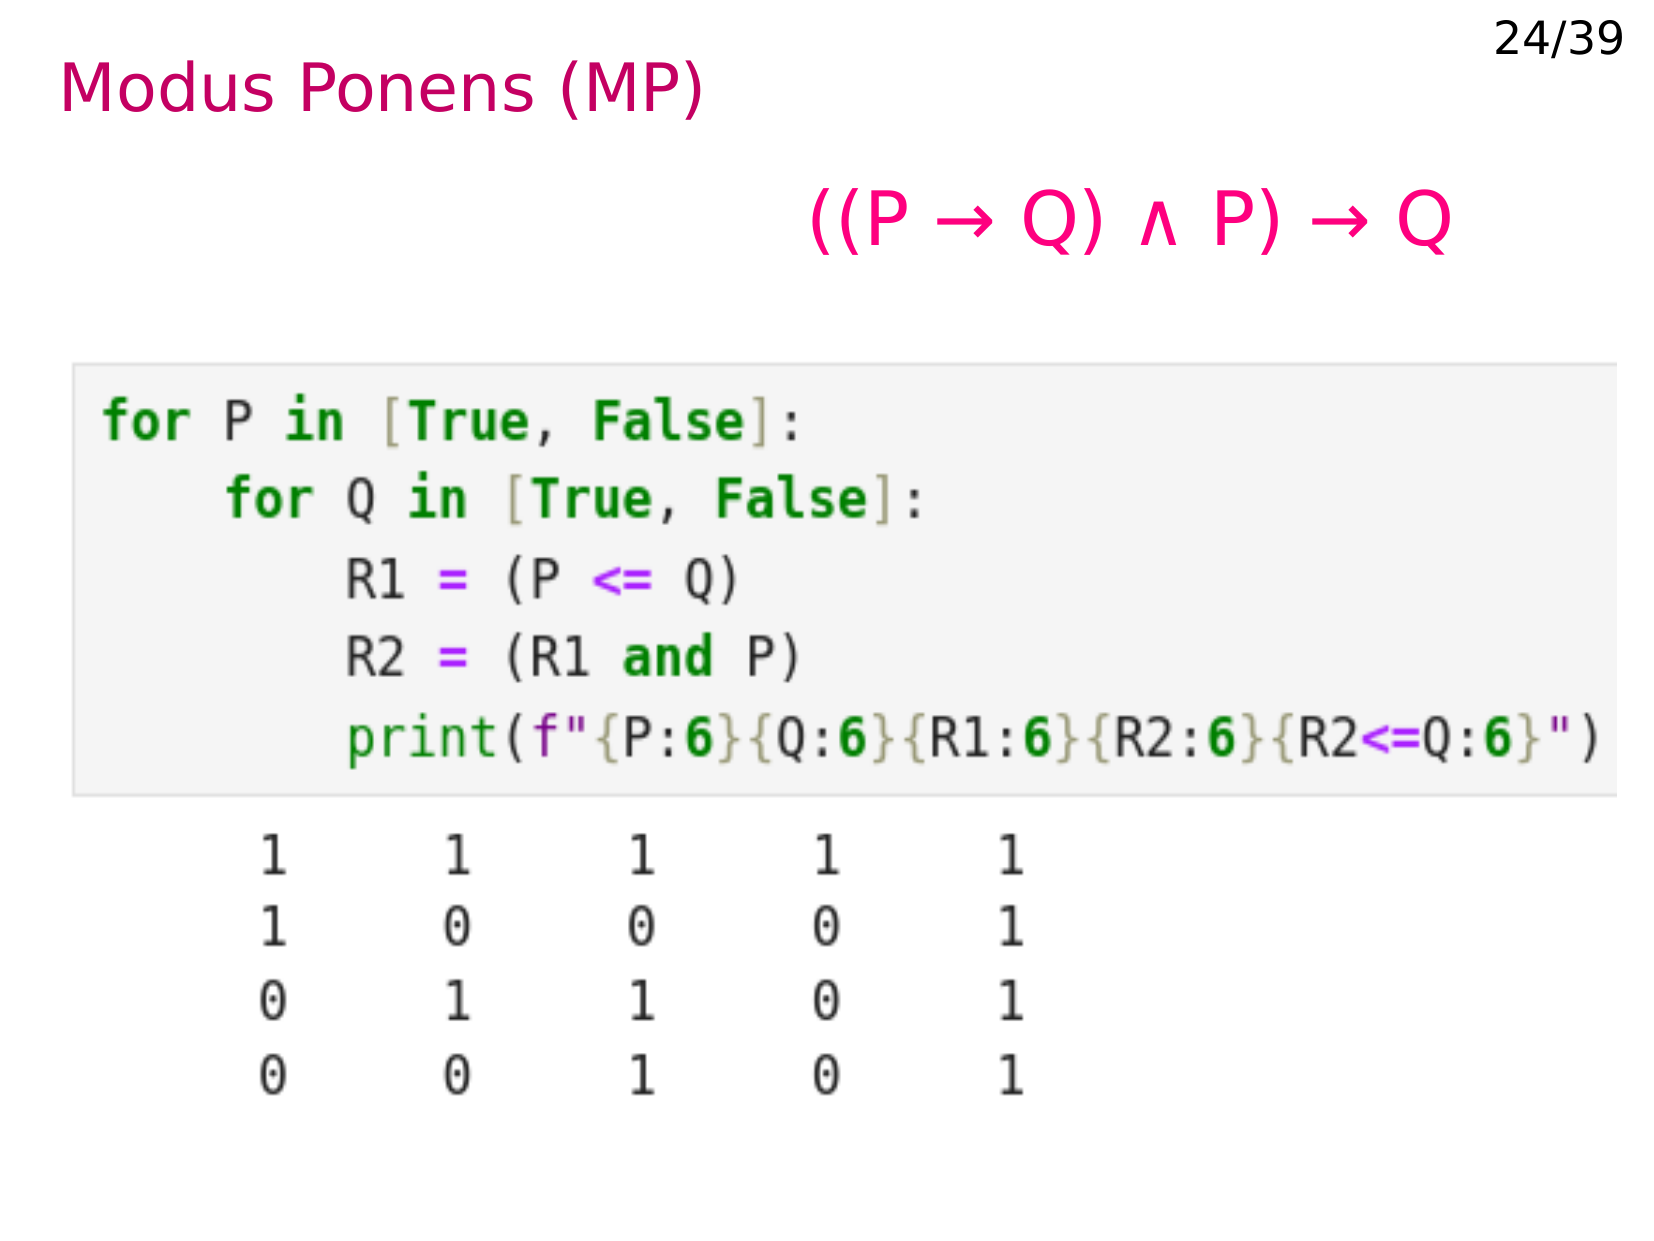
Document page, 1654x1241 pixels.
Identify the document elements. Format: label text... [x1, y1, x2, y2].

title Modus Ponens (MP) [59, 29, 1625, 148]
text_box ((P → Q) ∧ P) → Q [791, 124, 1536, 402]
picture [59, 342, 1617, 1111]
